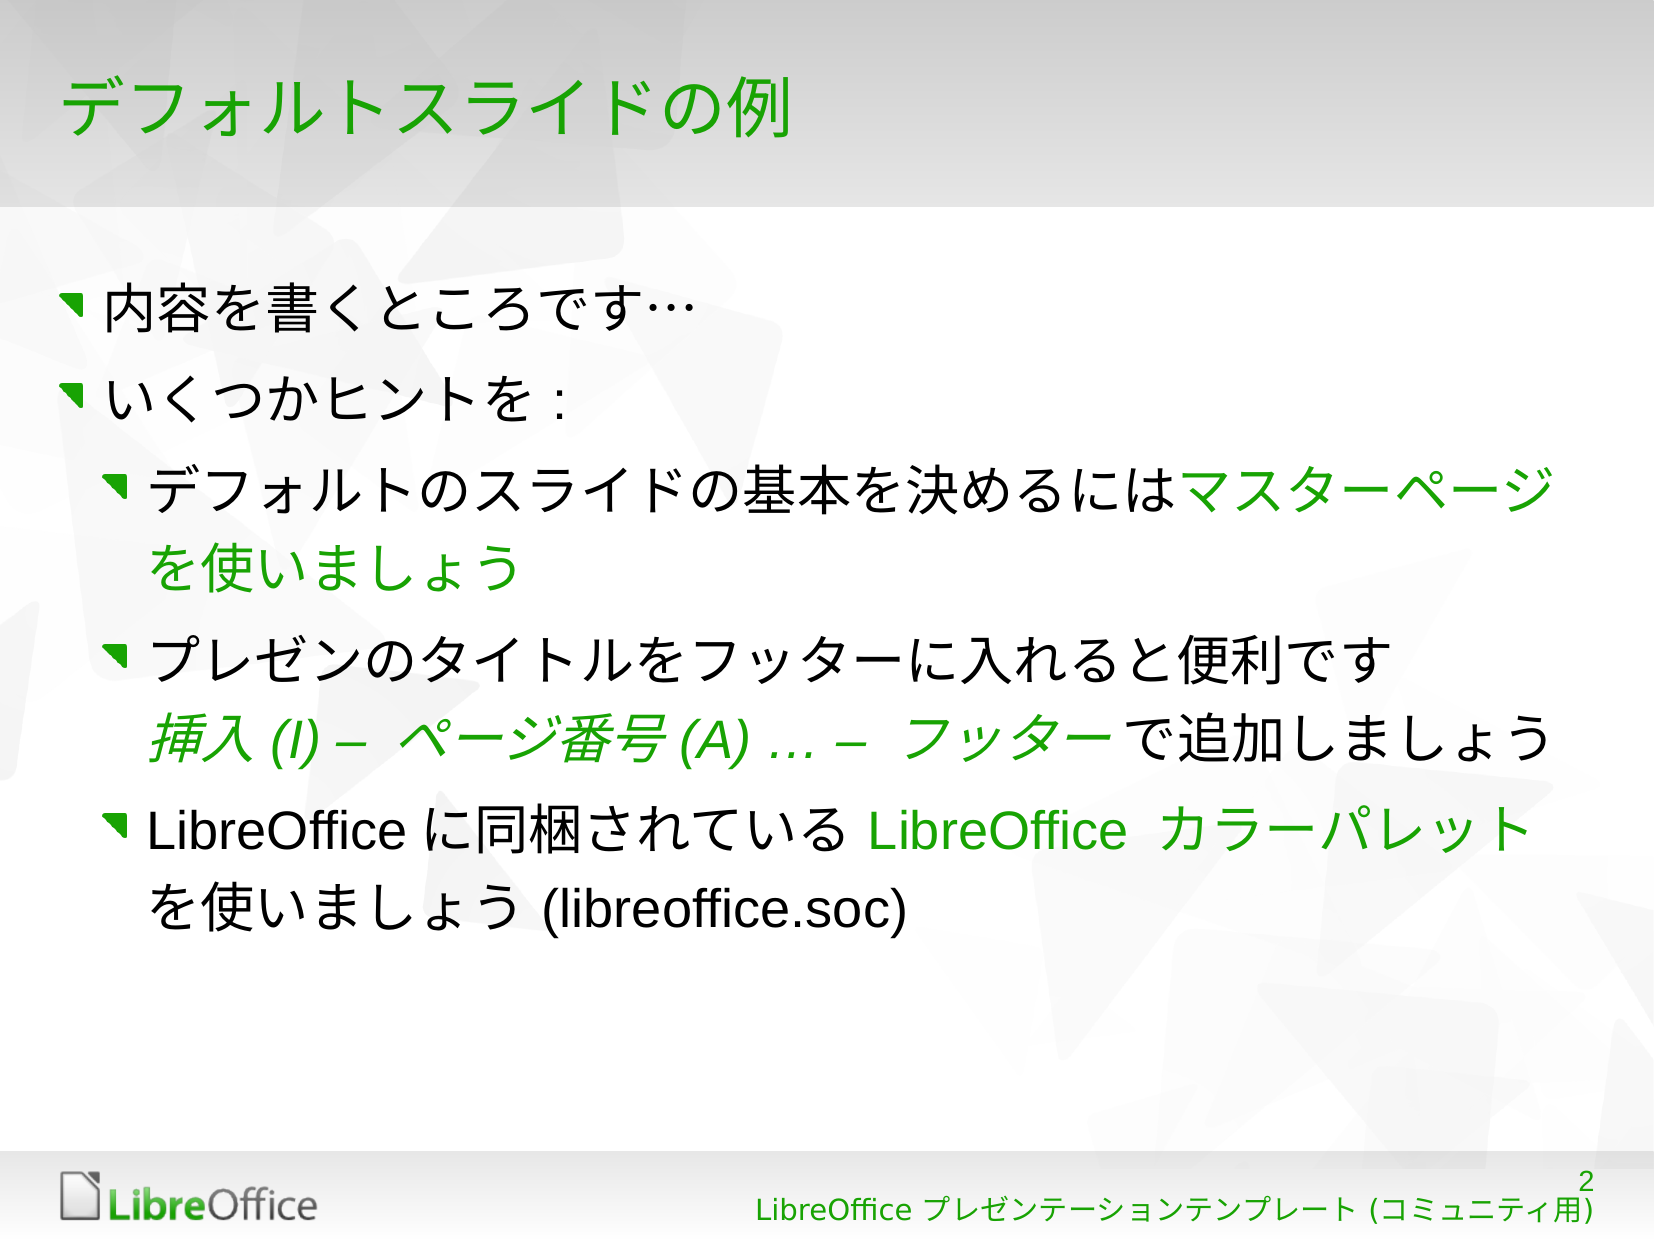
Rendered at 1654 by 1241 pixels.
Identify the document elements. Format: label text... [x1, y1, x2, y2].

picture [915, 548, 1654, 1169]
title デフォルトスライドの例 [59, 29, 1595, 178]
picture [41, 1152, 337, 1240]
list 内容を書くところです… いくつかヒントを: デフォルトのスライドの基本を決めるにはマスターページを使いましょう プレゼンのタイトルをフッターに入れると便利です 挿入(I) – ページ番号(A) … – フッター で追加しましょう LibreOfficeに同梱されているLibreOffice カラーパレット を使いましょう(libreoffice.soc) [59, 265, 1595, 1114]
picture [0, 0, 783, 931]
